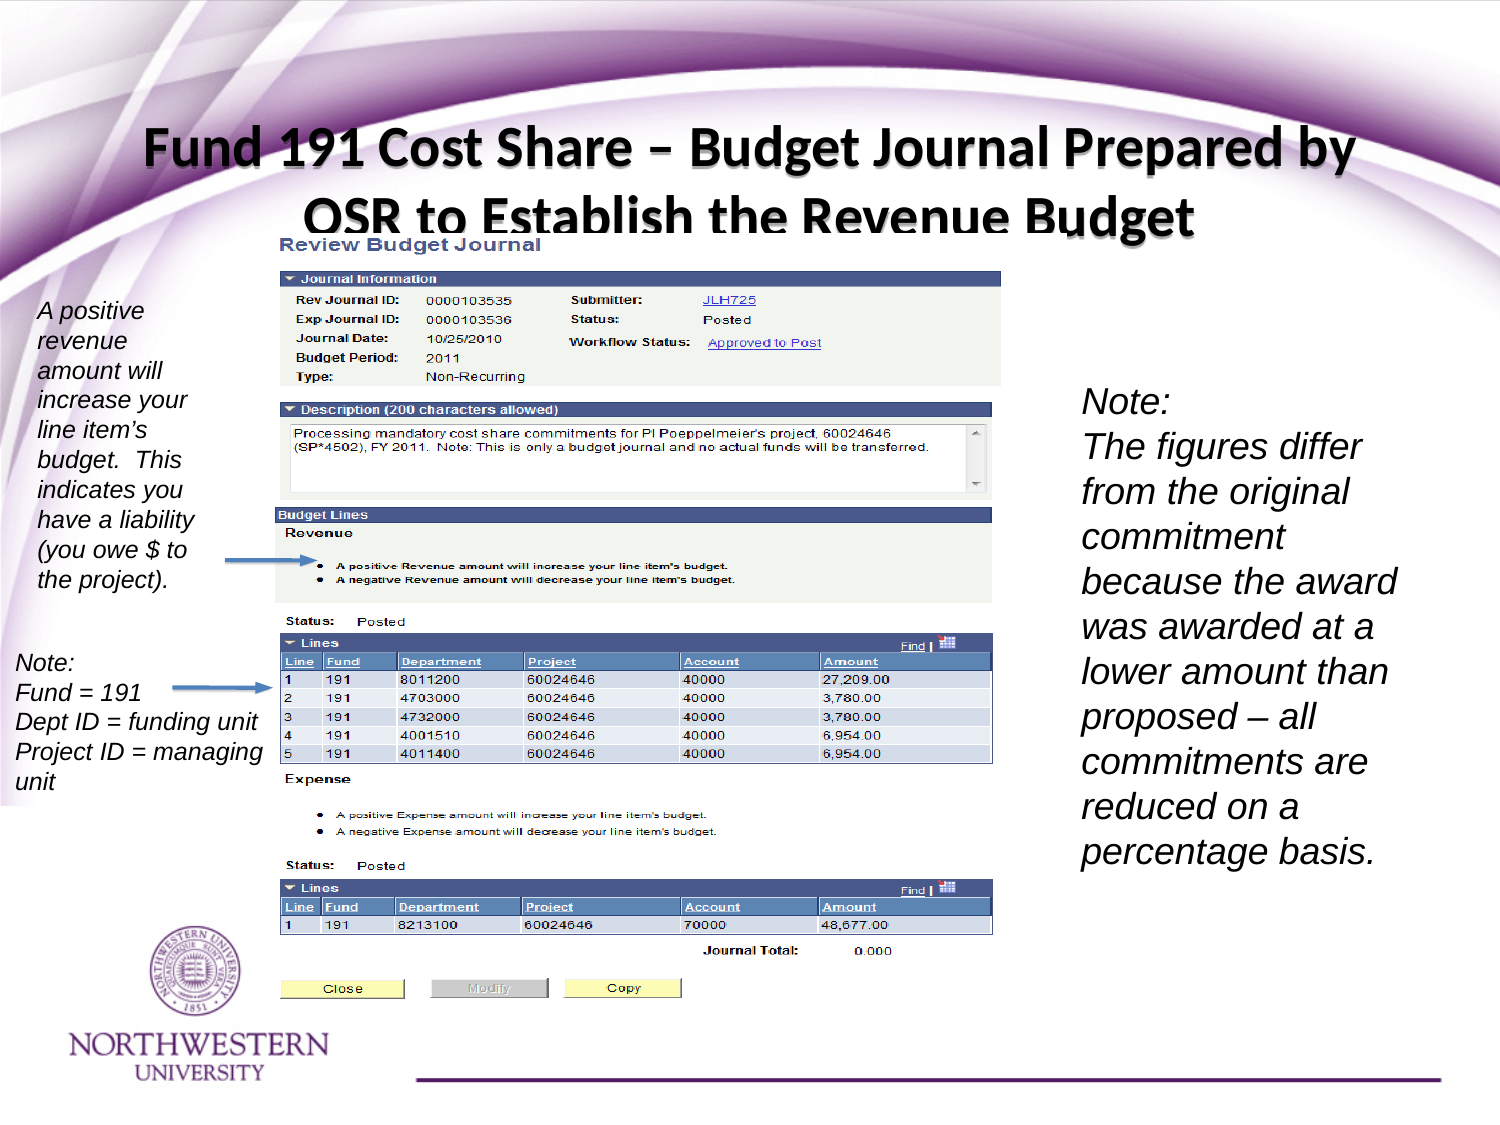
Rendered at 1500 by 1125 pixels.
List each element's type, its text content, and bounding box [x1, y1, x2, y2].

text_box A positive revenue amount will increase your line item’s budget. This indicates you have a liability (you owe $ to the project). [22, 286, 226, 605]
title Fund 191 Cost Share – Budget Journal Prepared by OSR to Establish the Revenue Budget [75, 101, 1426, 215]
text_box Note: The figures differ from the original commitment because the award was awarded at a lower amount than proposed – all commitments are reduced on a percentage basis. [1066, 369, 1426, 885]
picture [273, 233, 1067, 1019]
text_box Note: Fund = 191 Dept ID = funding unit Project ID = managing unit [0, 638, 318, 806]
